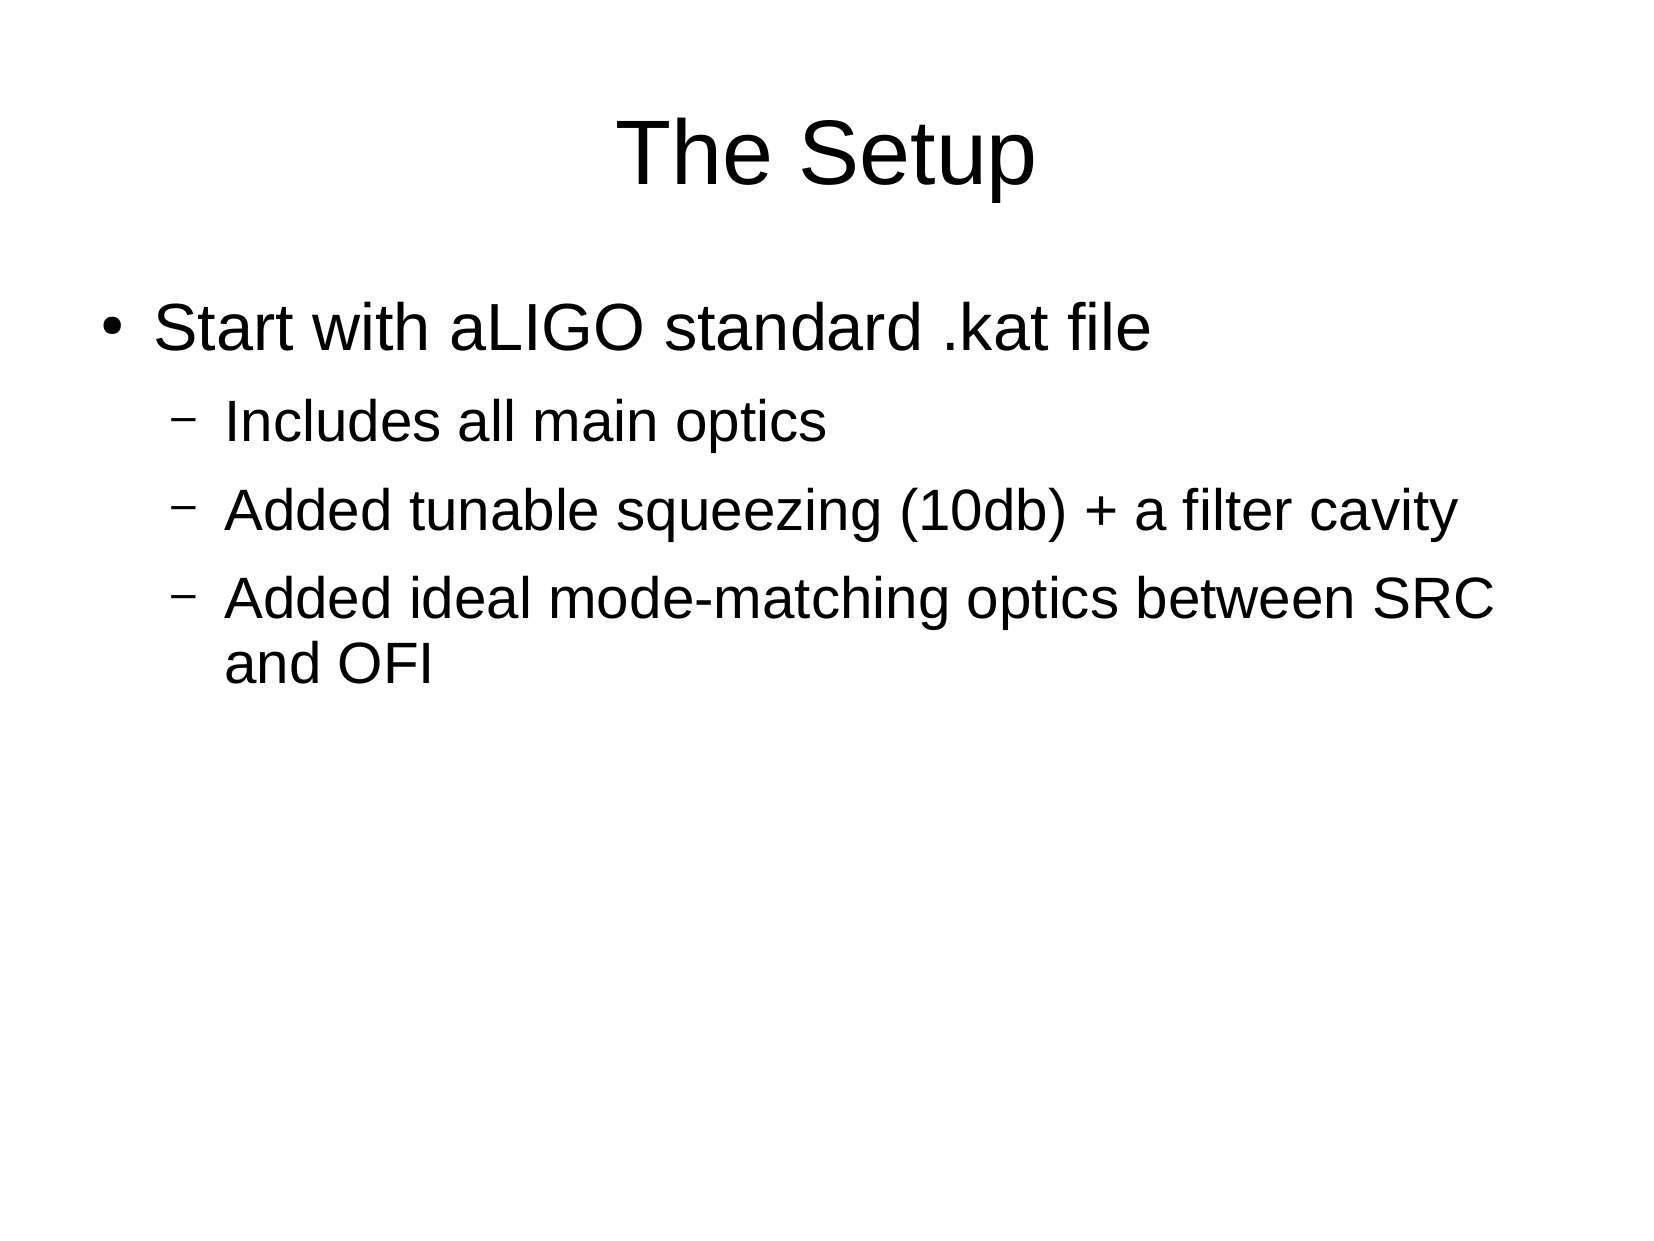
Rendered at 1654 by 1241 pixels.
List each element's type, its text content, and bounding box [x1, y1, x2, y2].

list Start with aLIGO standard .kat file Includes all main optics Added tunable squeezing (10db) + a filter cavity Added ideal mode-matching optics between SRC and OFI [82, 290, 1571, 1010]
title The Setup [82, 49, 1571, 257]
